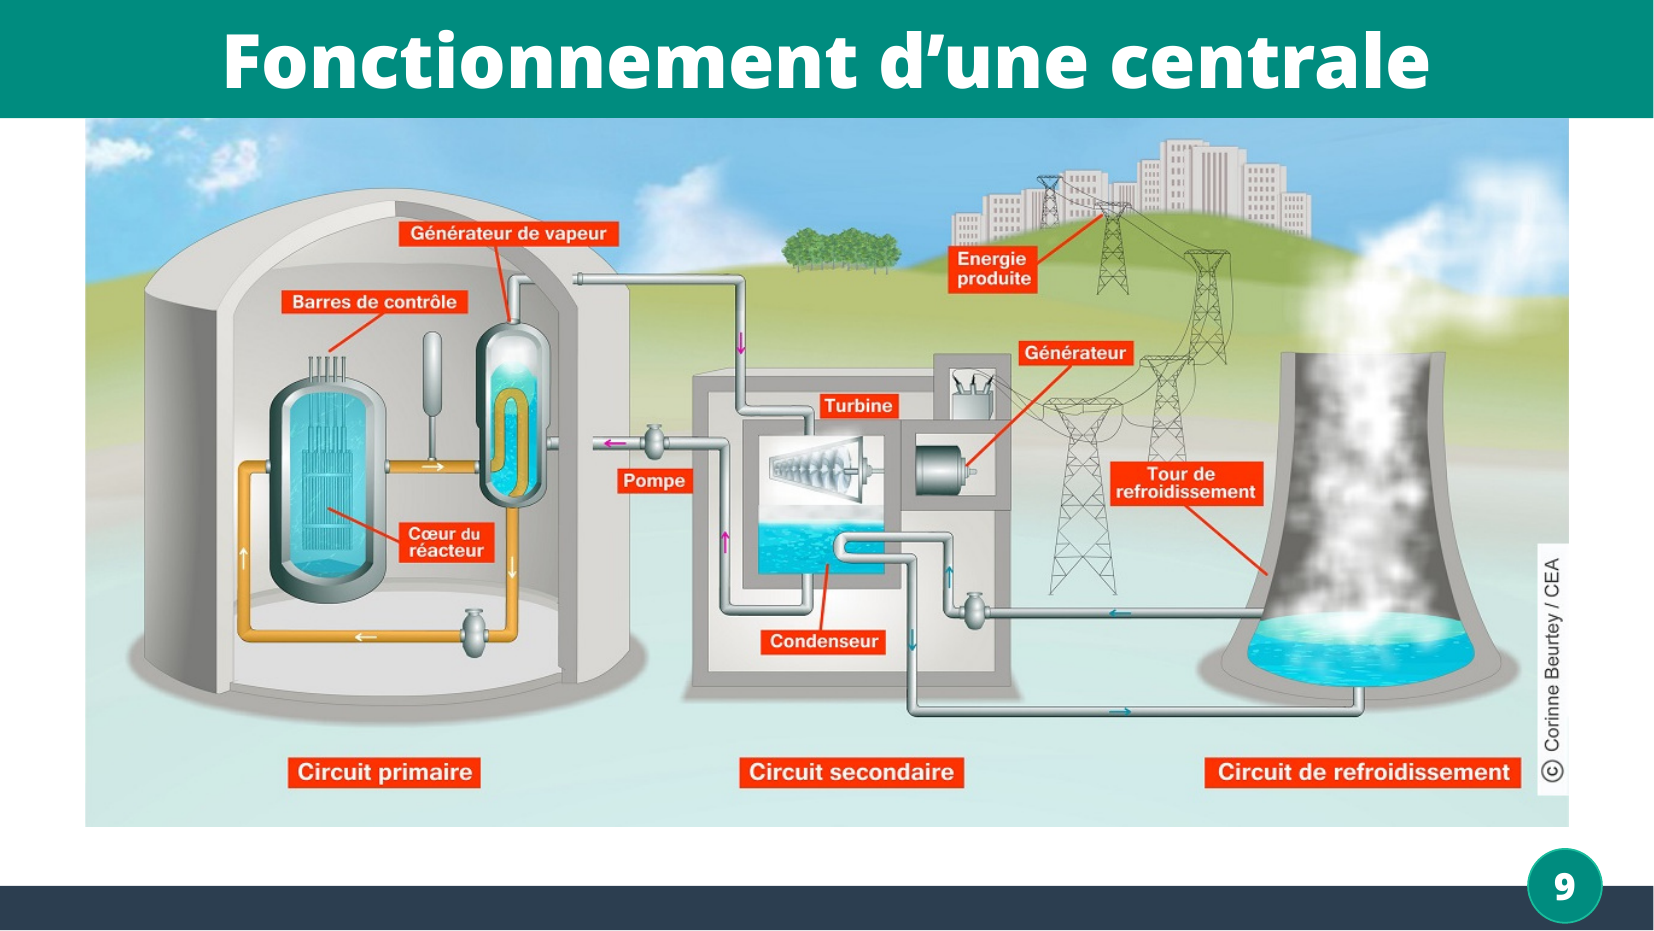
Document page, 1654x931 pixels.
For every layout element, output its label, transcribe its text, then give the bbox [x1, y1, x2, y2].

picture [85, 118, 1569, 827]
title Fonctionnement d’une centrale [59, 0, 1595, 118]
